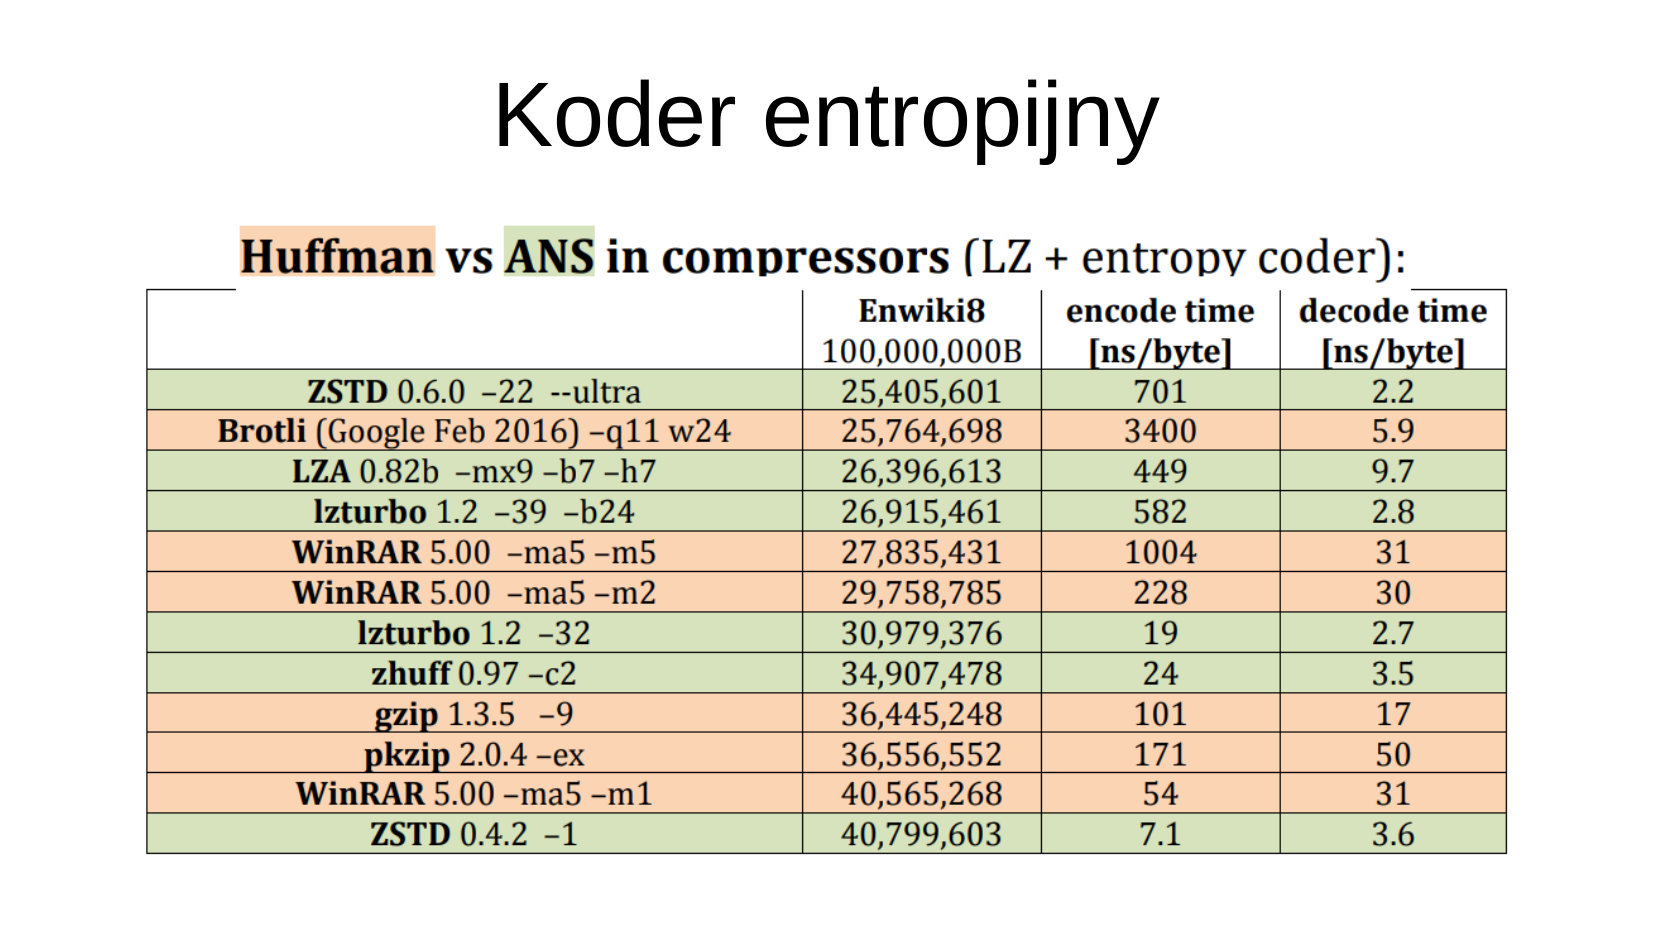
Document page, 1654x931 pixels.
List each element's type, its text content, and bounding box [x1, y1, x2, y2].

title Koder entropijny [82, 37, 1571, 193]
picture [135, 217, 1516, 863]
